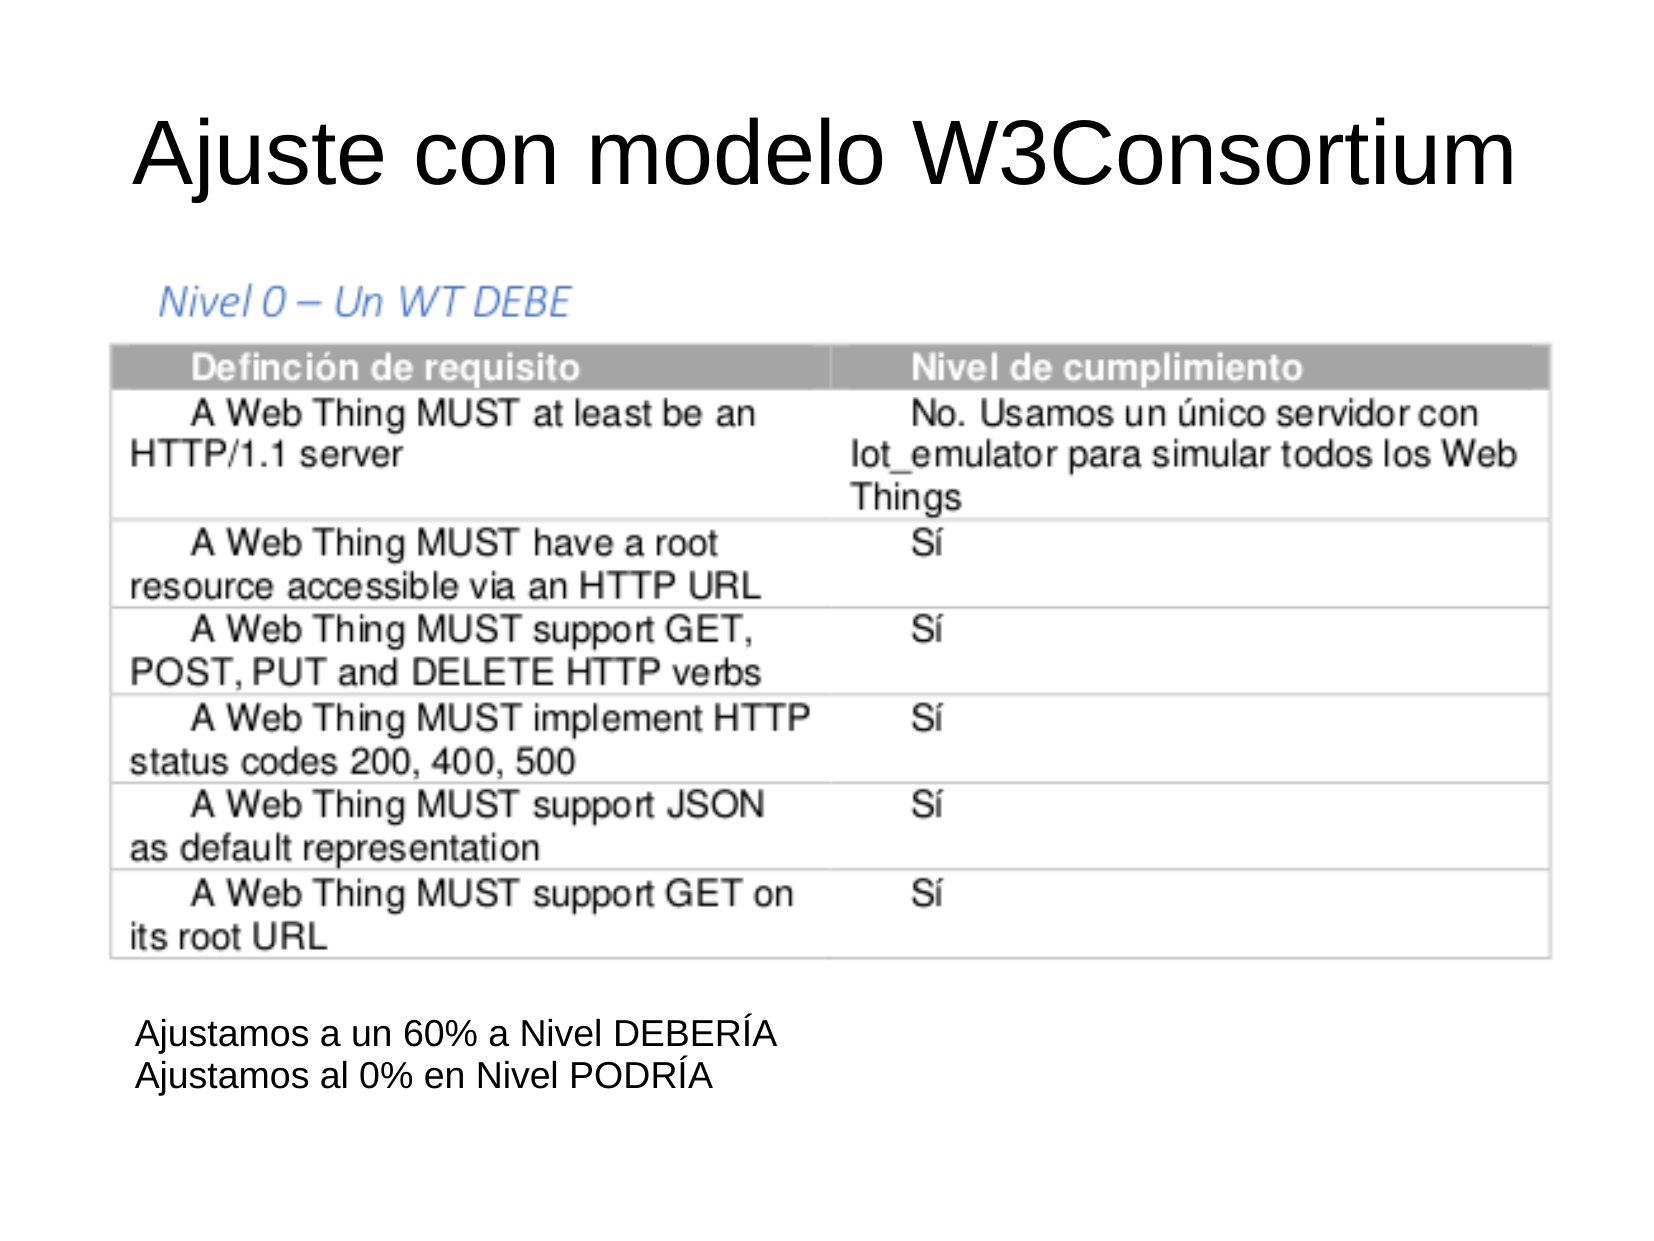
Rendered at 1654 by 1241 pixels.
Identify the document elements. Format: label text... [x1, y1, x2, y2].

picture [82, 269, 1571, 978]
title Ajuste con modelo W3Consortium [82, 49, 1571, 257]
text_box Ajustamos a un 60% a Nivel DEBERÍA Ajustamos al 0% en Nivel PODRÍA [120, 1005, 793, 1104]
